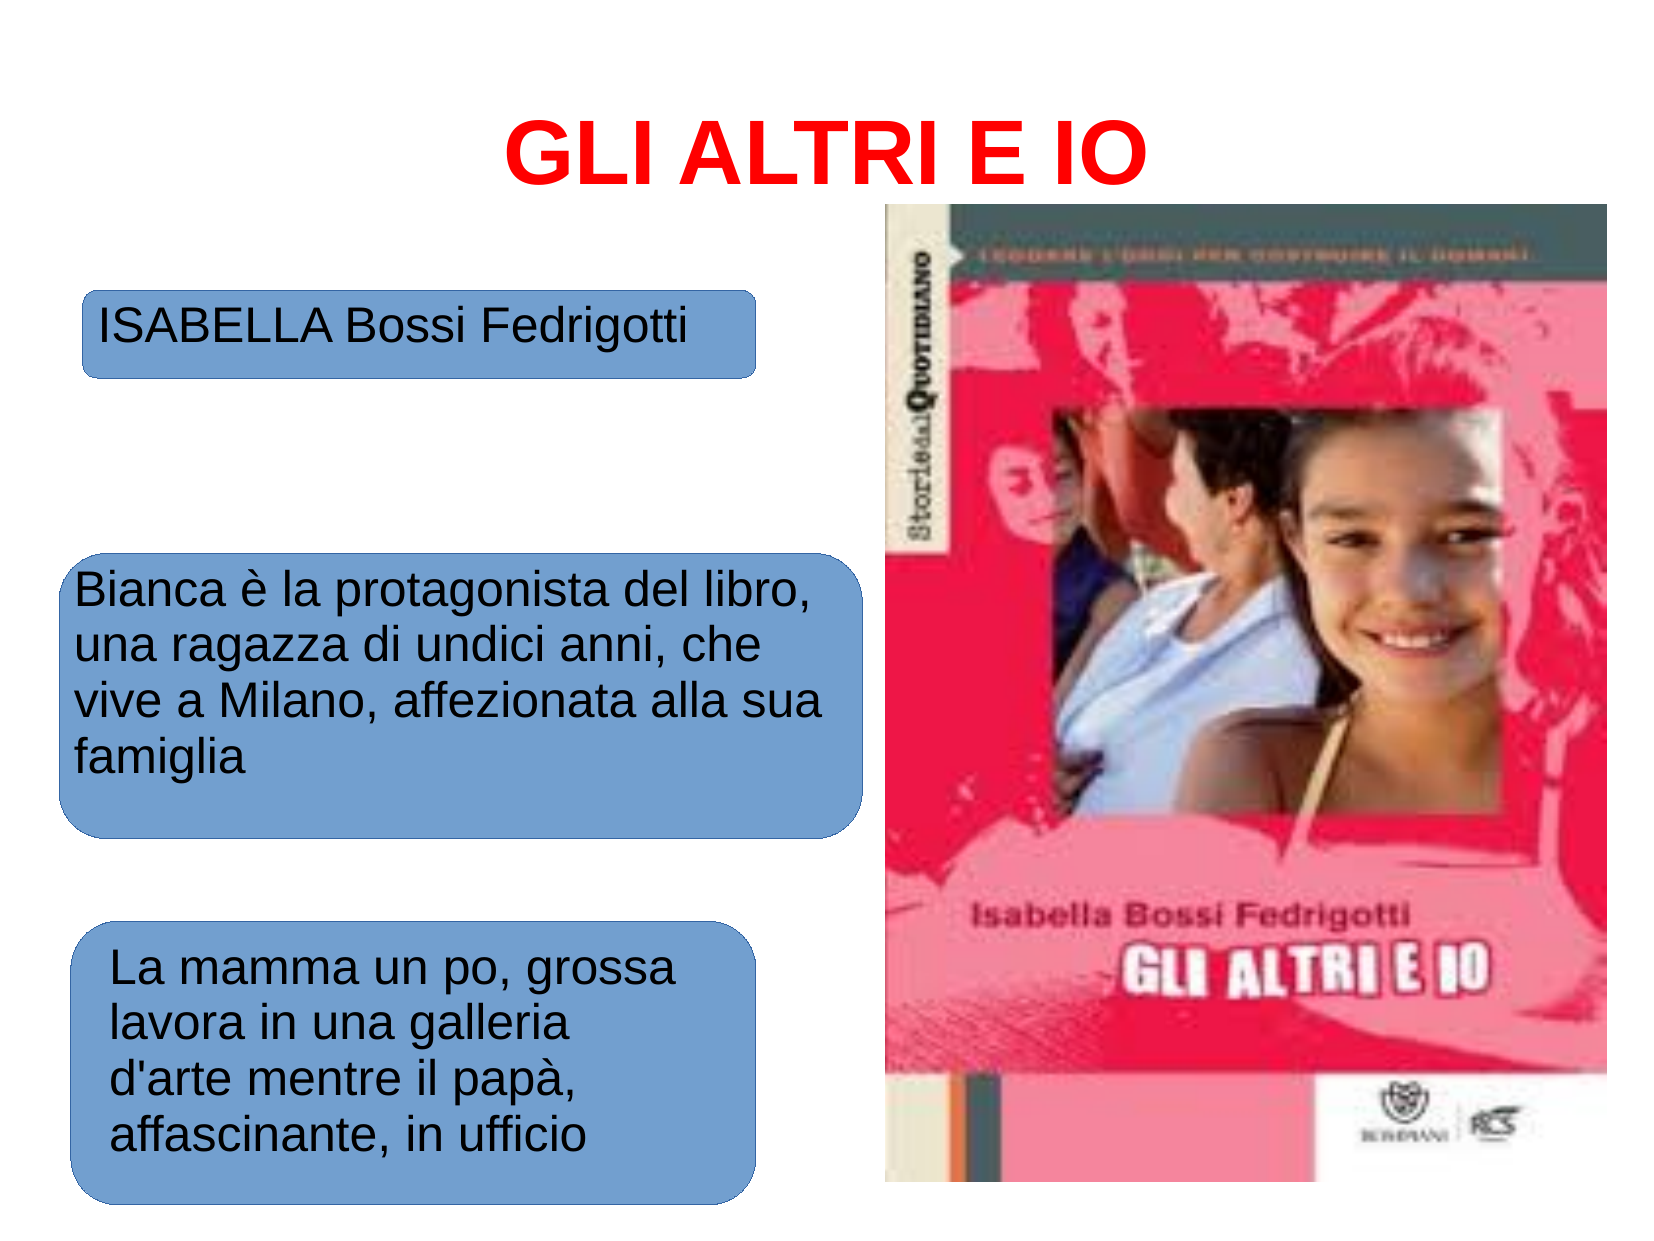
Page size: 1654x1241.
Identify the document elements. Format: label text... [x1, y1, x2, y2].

text_box La mamma un po, grossa lavora in una galleria d'arte mentre il papà, affascinante, in ufficio [94, 931, 697, 1170]
picture [885, 204, 1607, 1182]
title GLI ALTRI E IO [82, 49, 1571, 257]
text_box Bianca è la protagonista del libro, una ragazza di undici anni, che vive a Milano, affezionata alla sua famiglia [59, 553, 875, 792]
text_box ISABELLA Bossi Fedrigotti [82, 290, 721, 417]
text_box [59, 792, 863, 839]
text_box [70, 921, 756, 1205]
text_box [721, 290, 756, 379]
